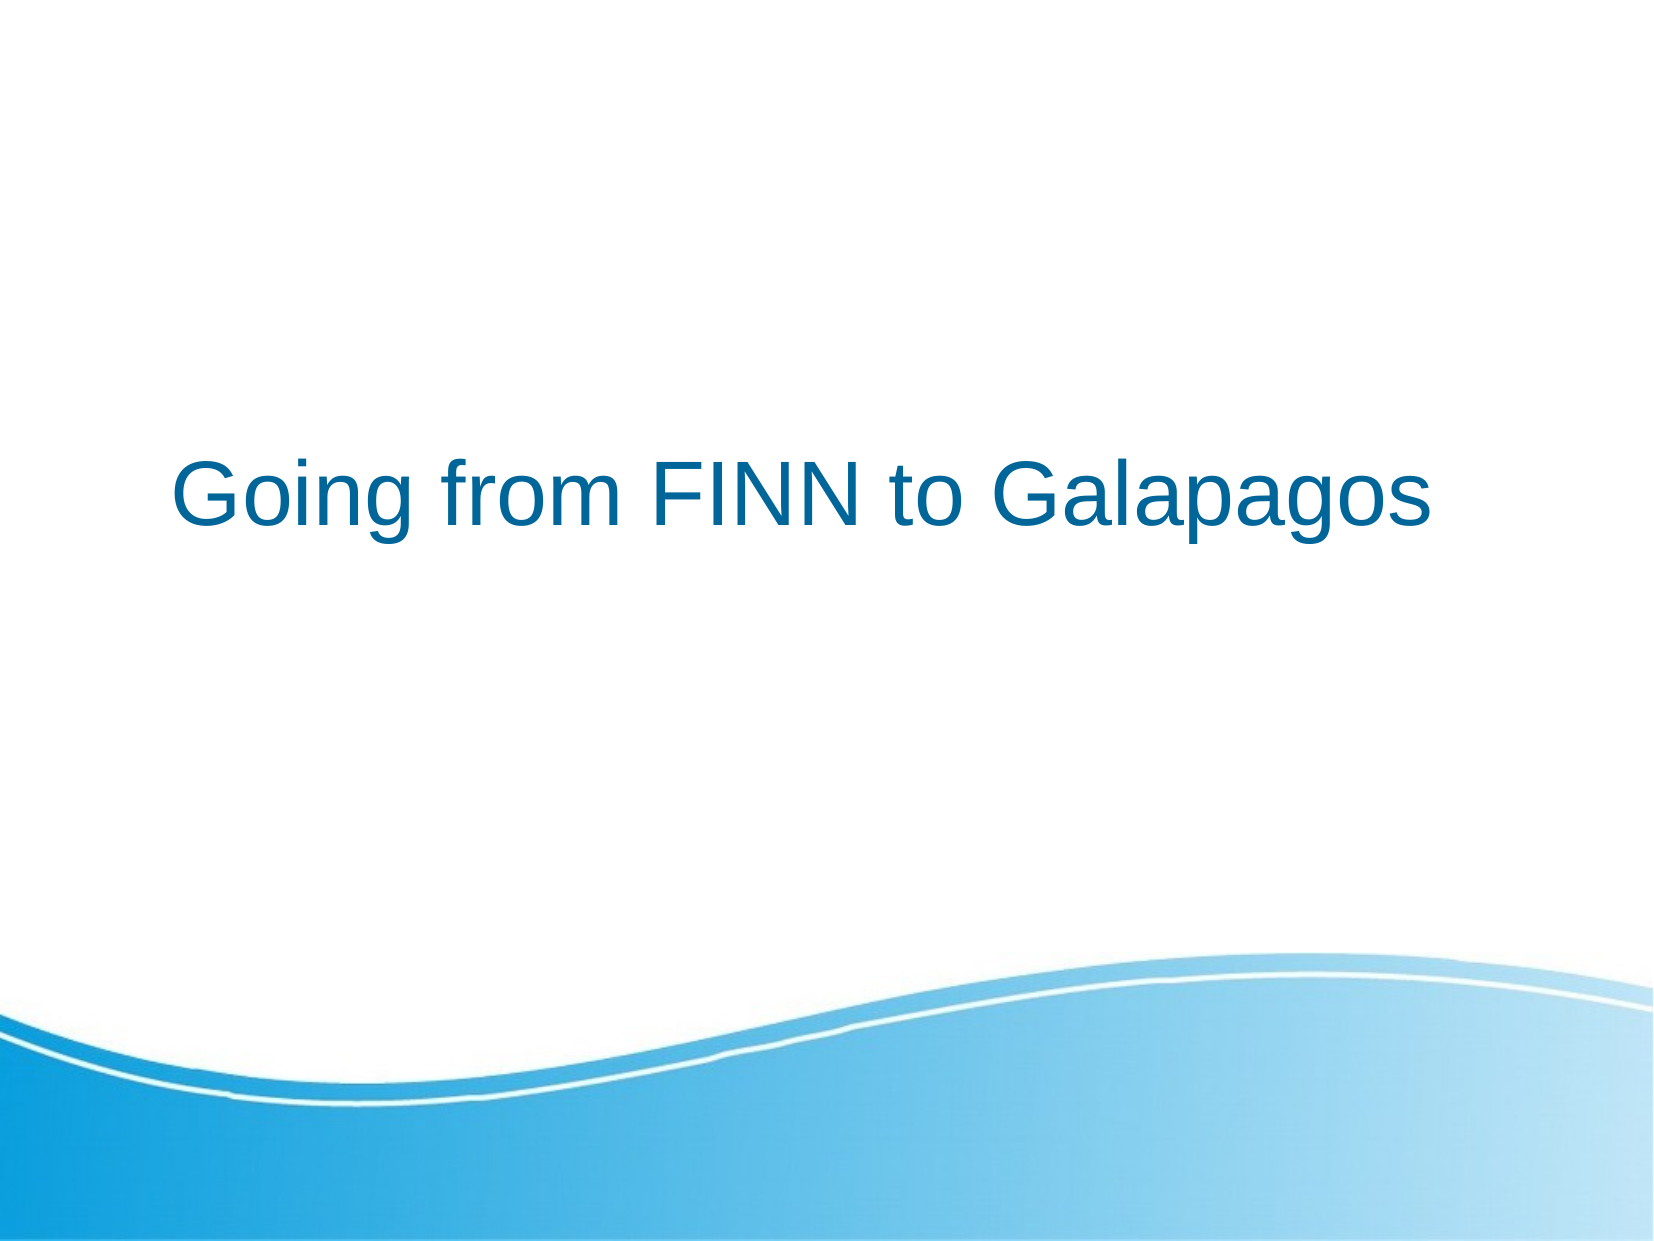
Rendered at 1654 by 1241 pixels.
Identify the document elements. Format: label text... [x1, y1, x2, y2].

title Going from FINN to Galapagos [59, 389, 1548, 597]
picture [0, 952, 1654, 1241]
